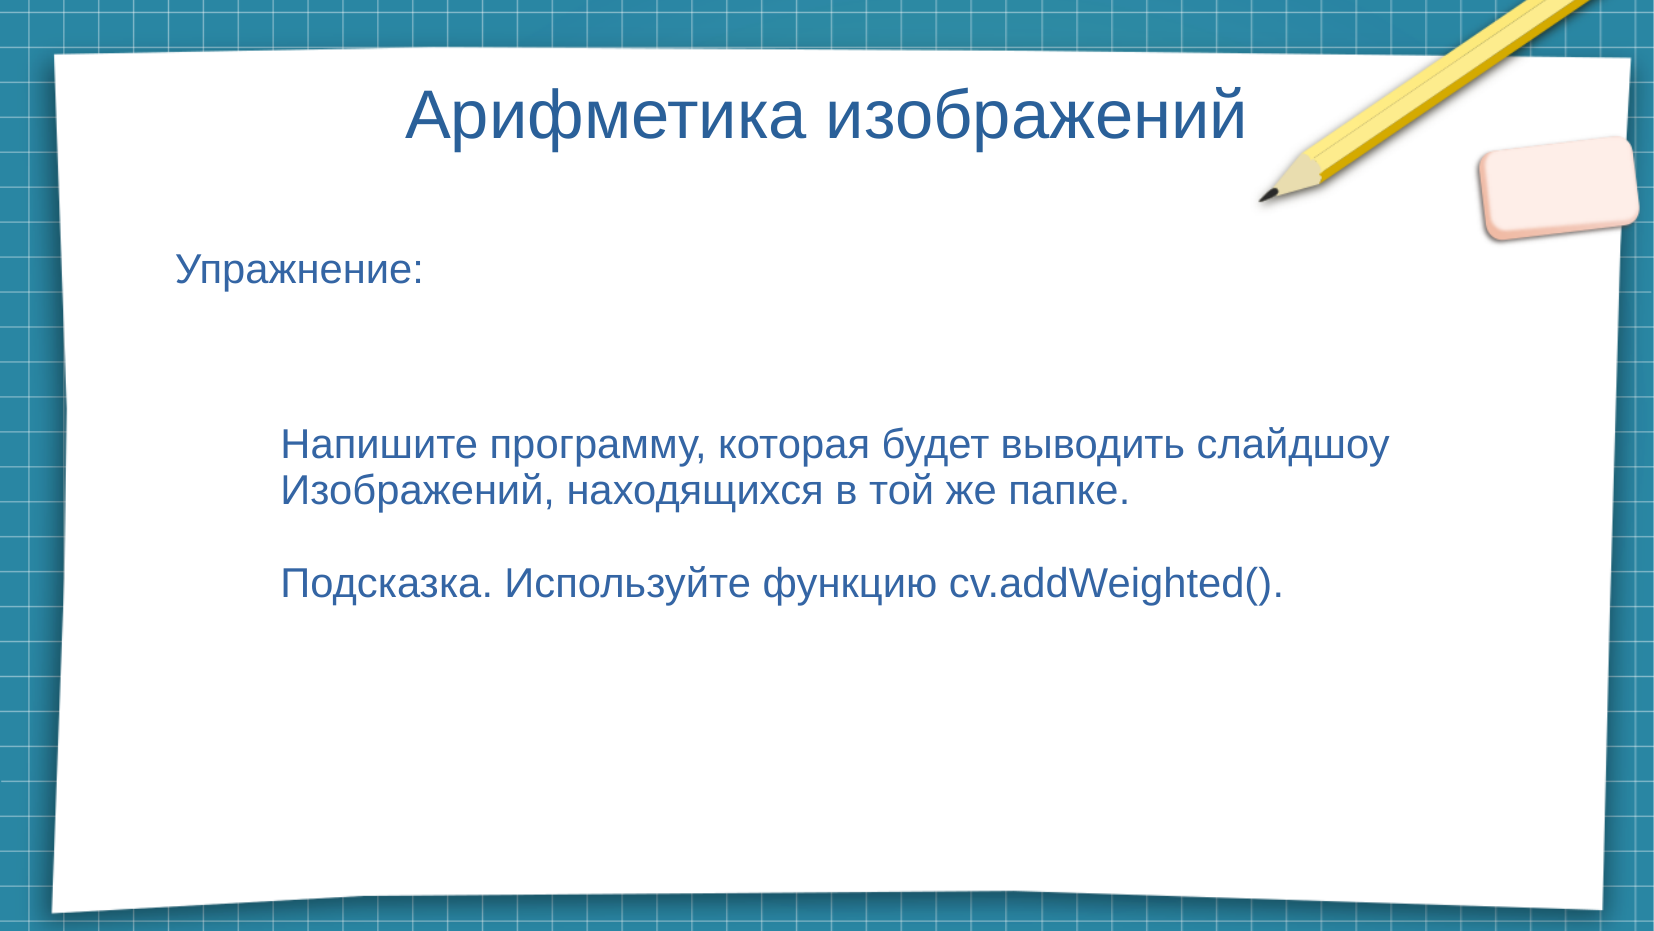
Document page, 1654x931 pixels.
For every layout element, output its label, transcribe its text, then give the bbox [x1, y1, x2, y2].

text_box Напишите программу, которая будет выводить слайдшоу Изображений, находящихся в той же папке. Подсказка. Используйте функцию cv.addWeighted(). [265, 413, 1418, 661]
title Арифметика изображений [82, 37, 1572, 193]
picture [0, 0, 1654, 931]
text_box Упражнение: [160, 238, 439, 300]
